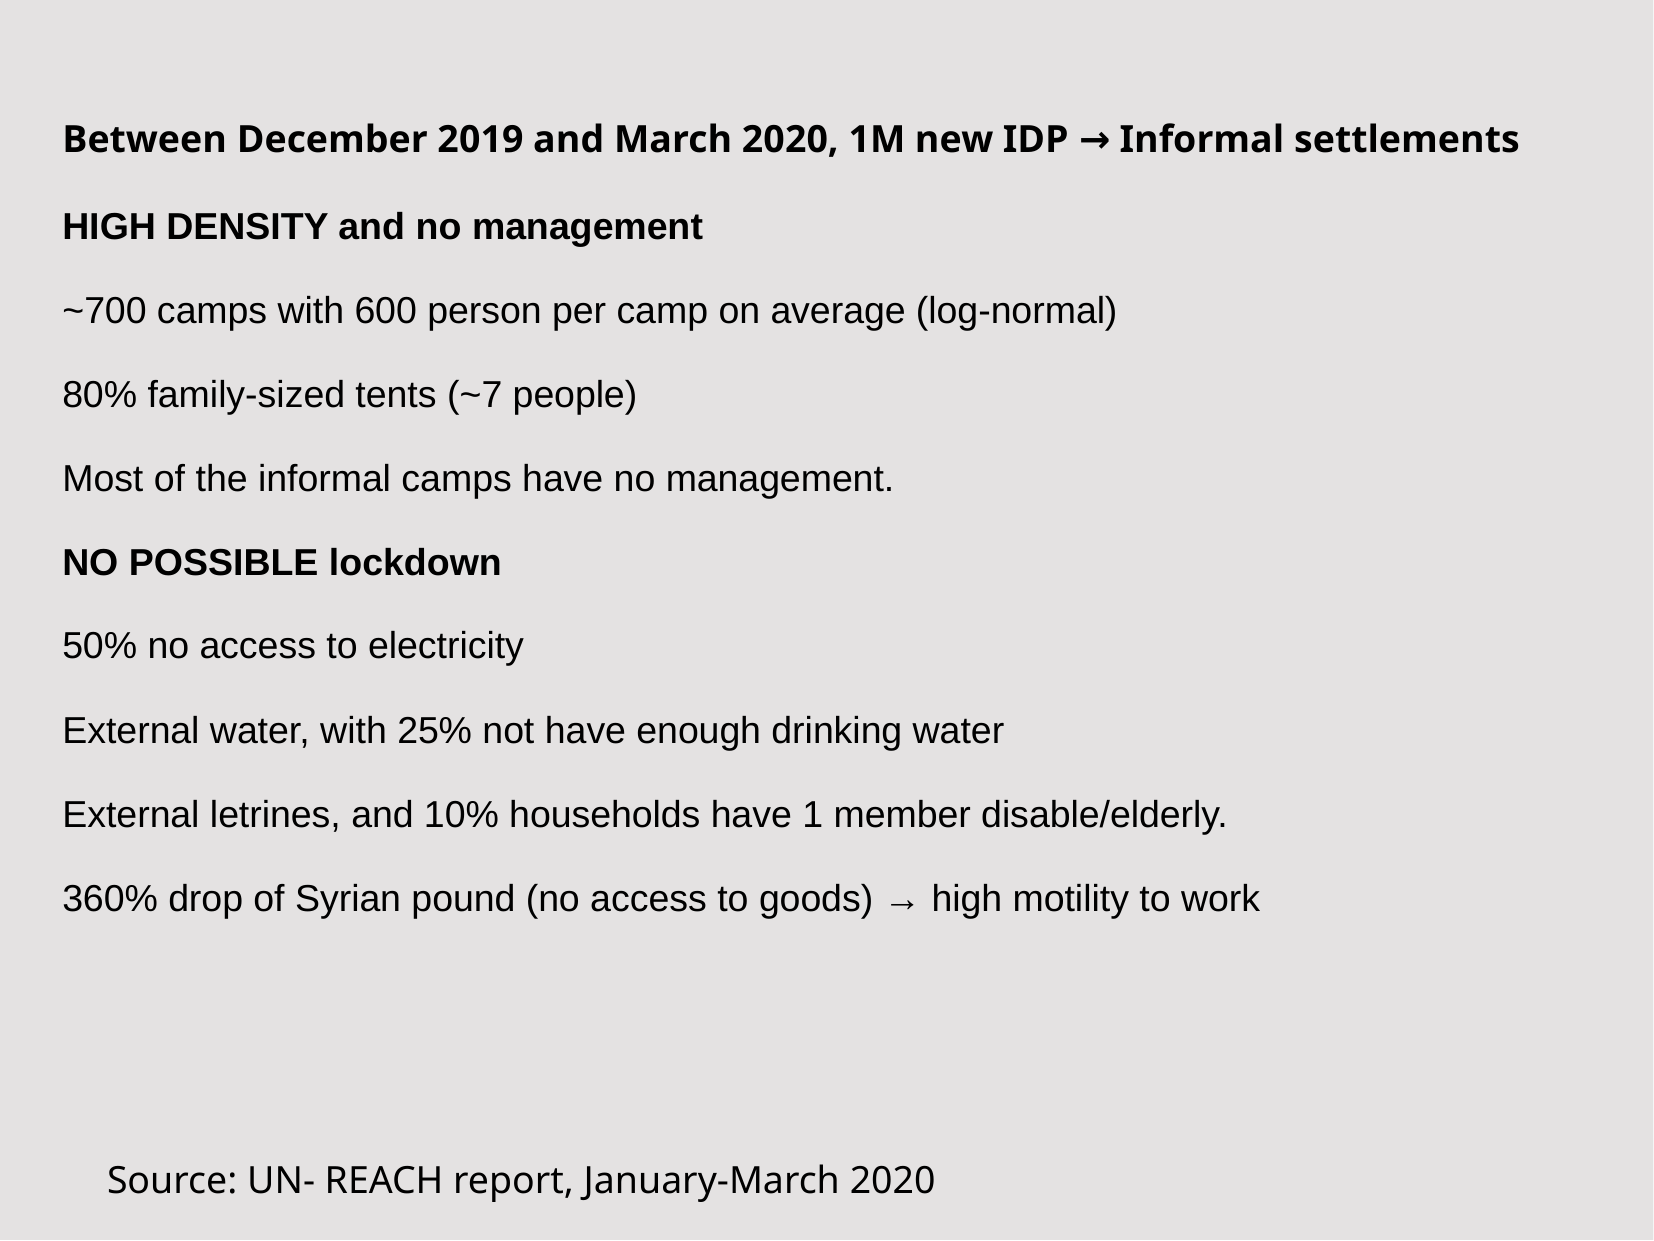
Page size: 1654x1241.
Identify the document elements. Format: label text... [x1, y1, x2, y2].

text_box Source: UN- REACH report, January-March 2020 [92, 1145, 1323, 1213]
text_box Between December 2019 and March 2020, 1M new IDP → Informal settlements HIGH DENSITY and no management ~700 camps with 600 person per camp on average (log-normal) 80% family-sized tents (~7 people) Most of the informal camps have no management. NO POSSIBLE lockdown 50% no access to electricity External water, with 25% not have enough drinking water External letrines, and 10% households have 1 member disable/elderly. 360% drop of Syrian pound (no access to goods) → high motility to work [47, 62, 1583, 1165]
